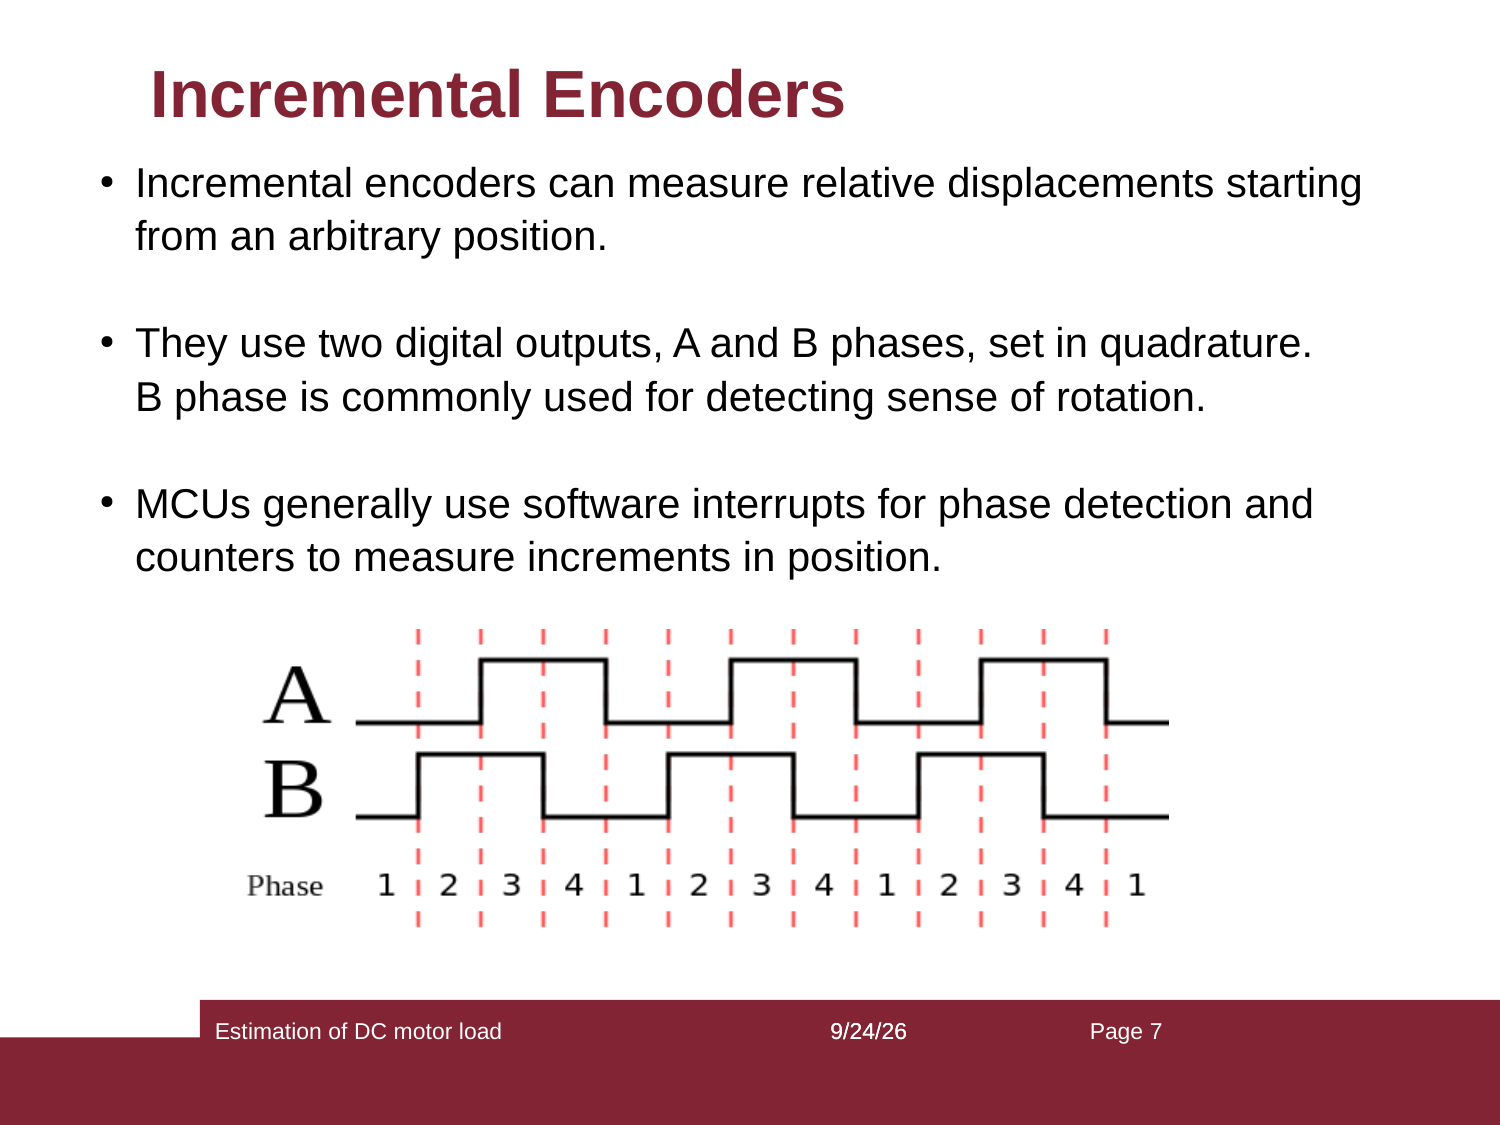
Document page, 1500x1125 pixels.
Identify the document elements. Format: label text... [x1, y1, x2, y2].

text_box Incremental encoders can measure relative displacements starting from an arbitrary position. They use two digital outputs, A and B phases, set in quadrature. B phase is commonly used for detecting sense of rotation. MCUs generally use software interrupts for phase detection and counters to measure increments in position. [84, 145, 1450, 629]
text_box Estimation of DC motor load [199, 1008, 675, 1084]
title Incremental Encoders [135, 43, 1353, 139]
picture [231, 629, 1169, 943]
text_box Page 7 [1074, 1008, 1388, 1084]
text_box 2/27/18 [712, 1008, 1026, 1084]
